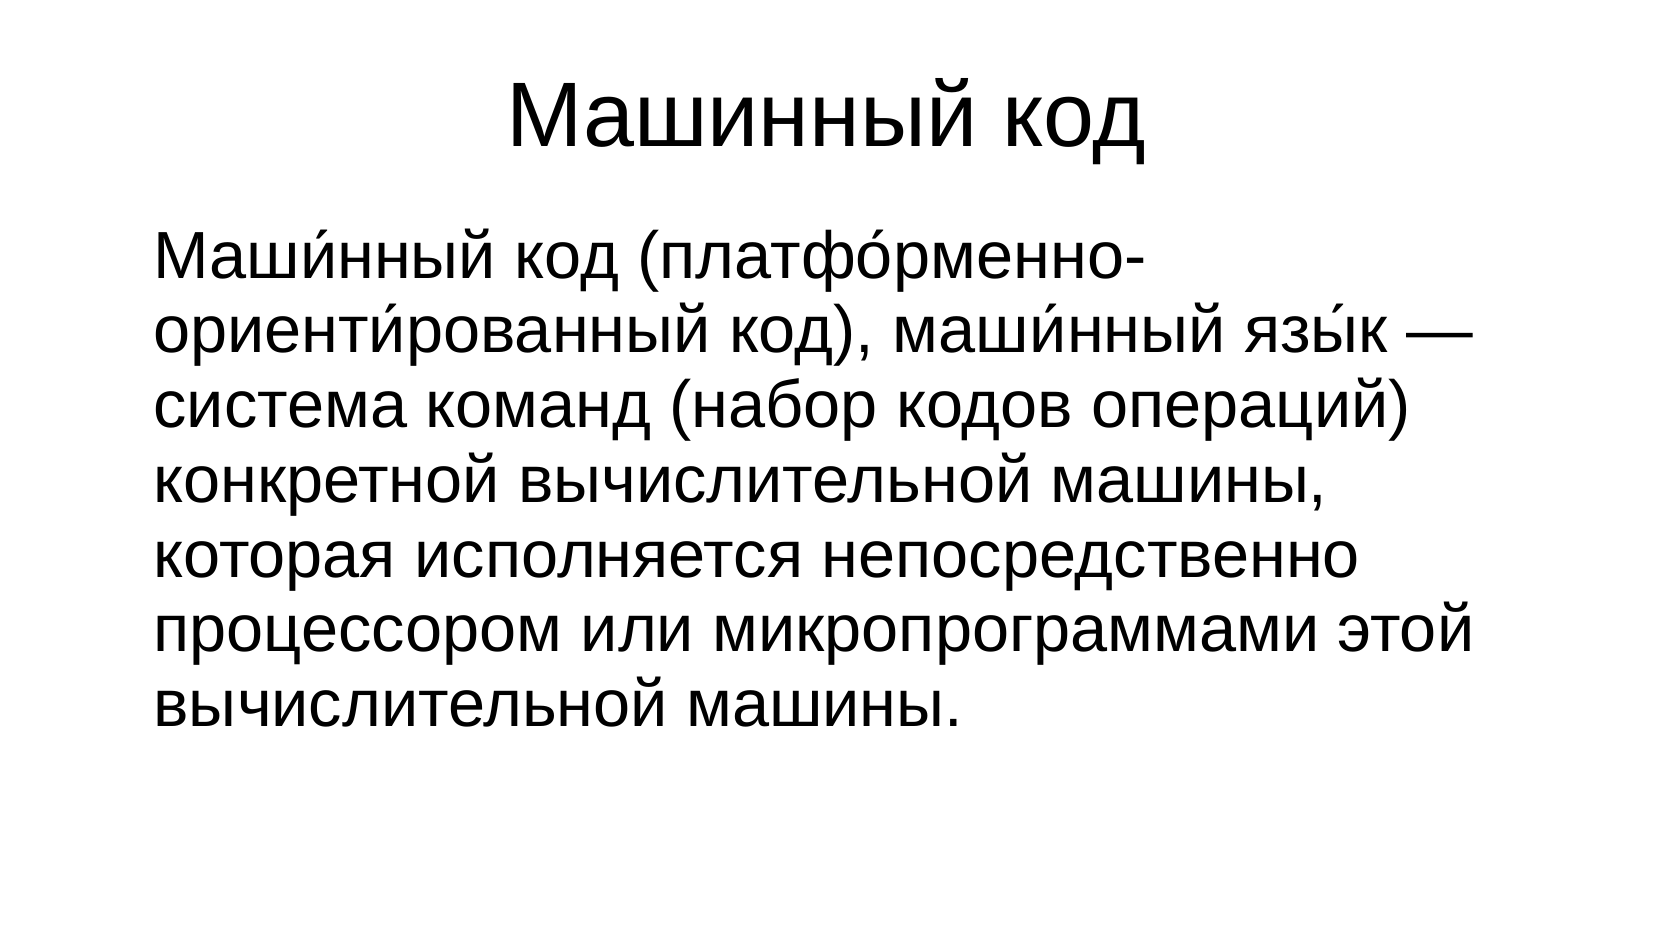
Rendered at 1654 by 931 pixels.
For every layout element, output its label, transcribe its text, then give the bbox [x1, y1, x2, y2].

title Машинный код [82, 37, 1571, 193]
list Маши́нный код (платфо́рменно-ориенти́рованный код), маши́нный язы́к — система команд (набор кодов операций) конкретной вычислительной машины, которая исполняется непосредственно процессором или микропрограммами этой вычислительной машины. [82, 217, 1571, 758]
